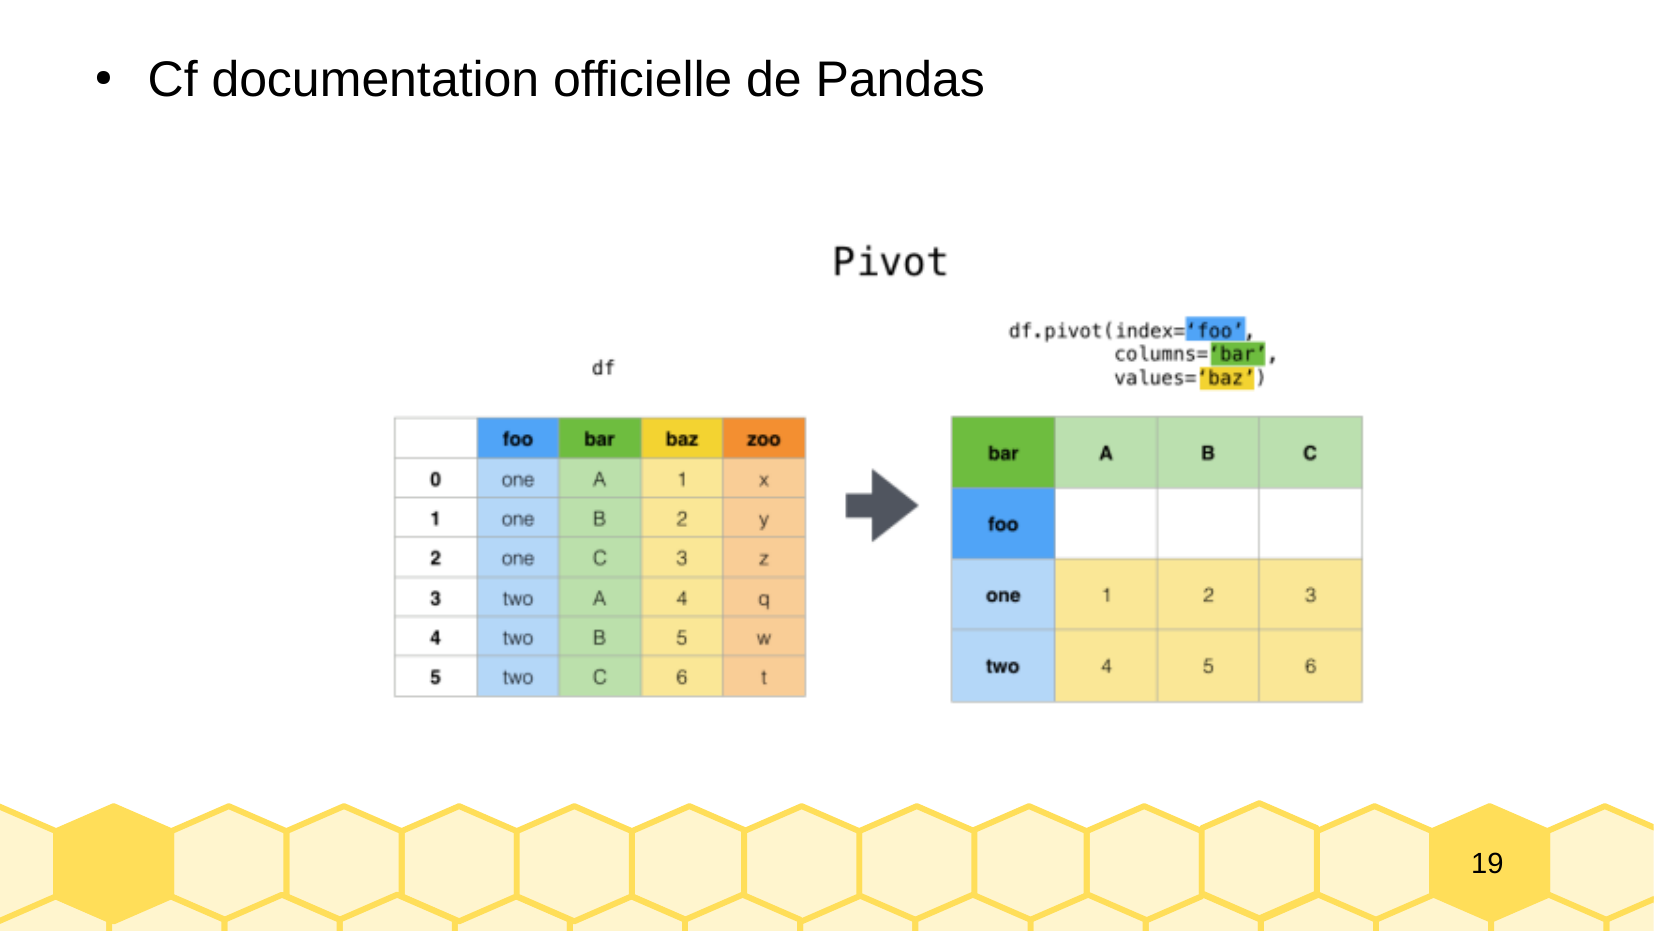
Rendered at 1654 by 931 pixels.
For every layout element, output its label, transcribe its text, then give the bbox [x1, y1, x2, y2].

list Cf documentation officielle de Pandas [76, 51, 1565, 591]
picture [295, 206, 1474, 741]
